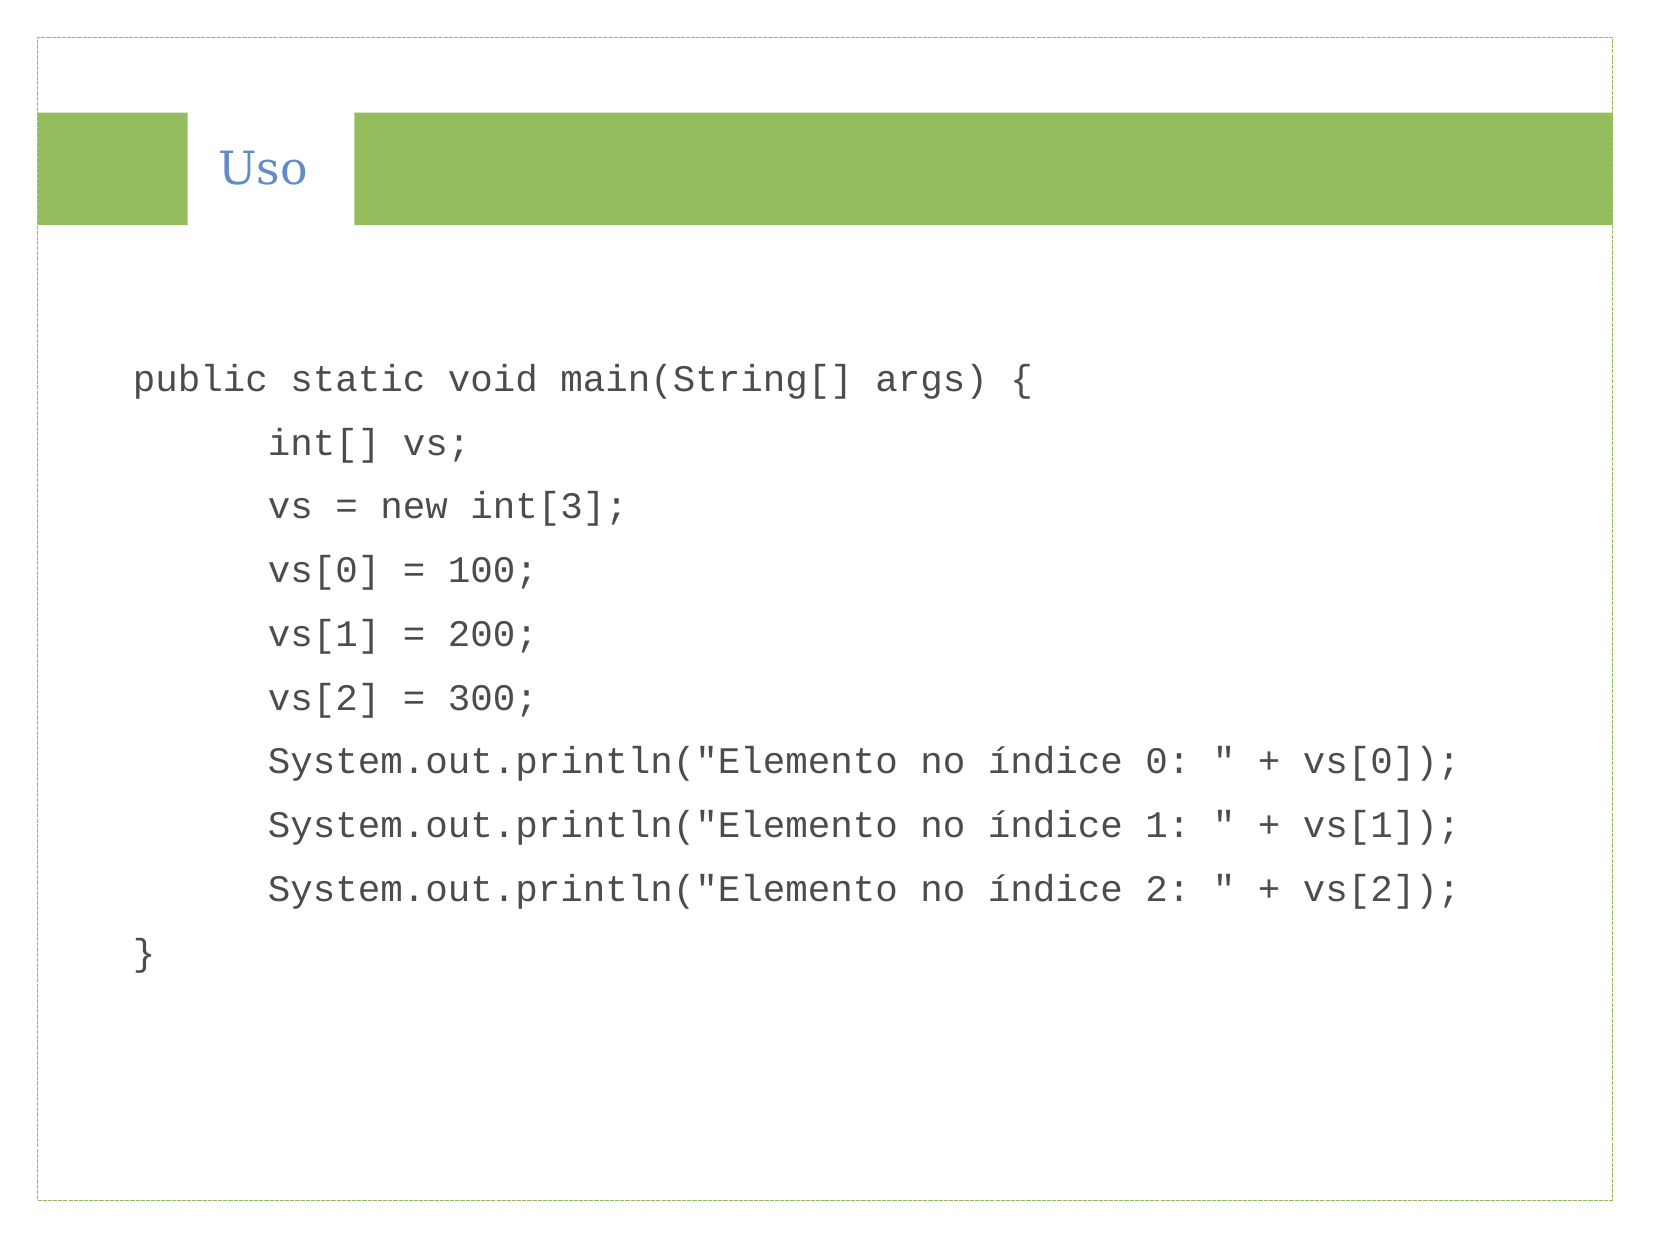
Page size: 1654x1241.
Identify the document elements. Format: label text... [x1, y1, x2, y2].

text_box public static void main(String[] args) { int[] vs; vs = new int[3]; vs[0] = 100; vs[1] = 200; vs[2] = 300; System.out.println("Elemento no índice 0: " + vs[0]); System.out.println("Elemento no índice 1: " + vs[1]); System.out.println("Elemento no índice 2: " + vs[2]); } [118, 331, 1565, 1152]
text_box Uso [203, 134, 323, 203]
text_box [354, 112, 1613, 226]
text_box [37, 112, 188, 226]
